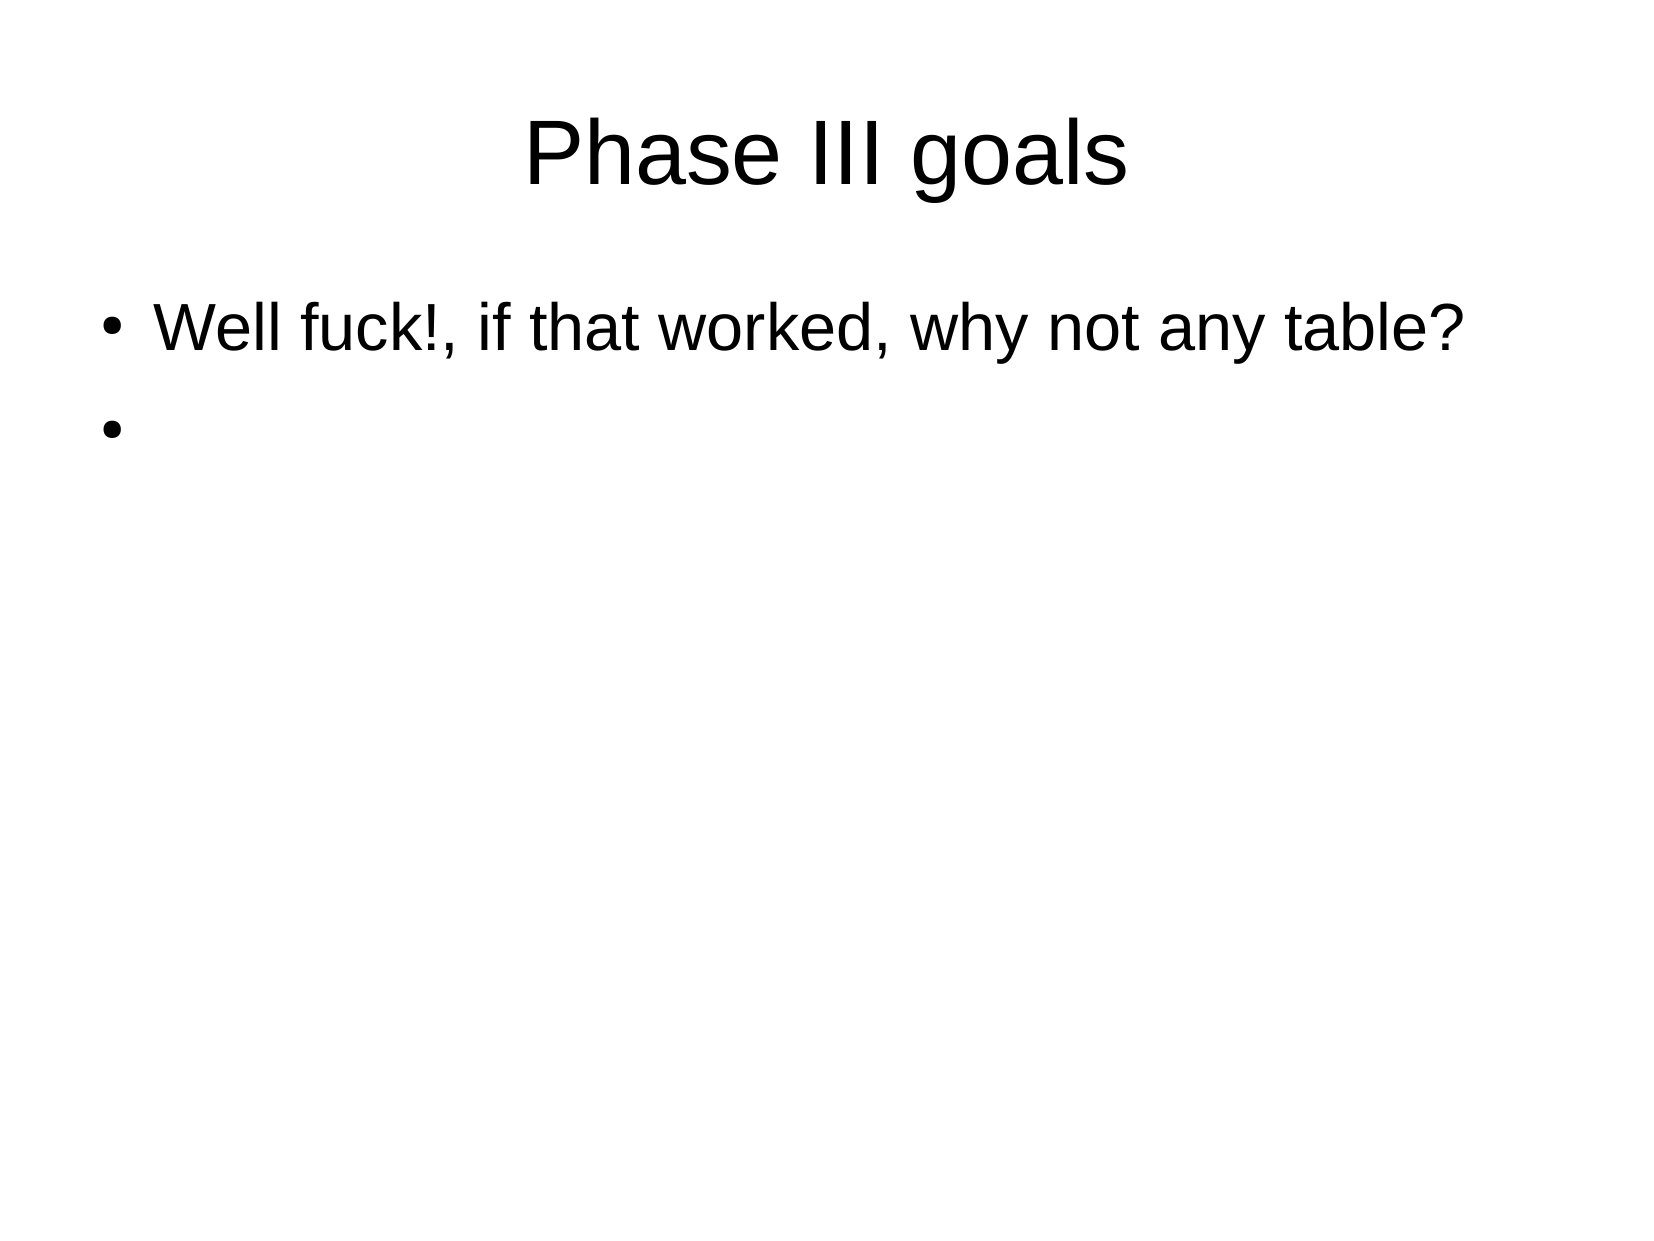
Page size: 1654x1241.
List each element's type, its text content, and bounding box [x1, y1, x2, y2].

title Phase III goals [82, 49, 1571, 257]
list Well fuck!, if that worked, why not any table? [82, 290, 1571, 1010]
